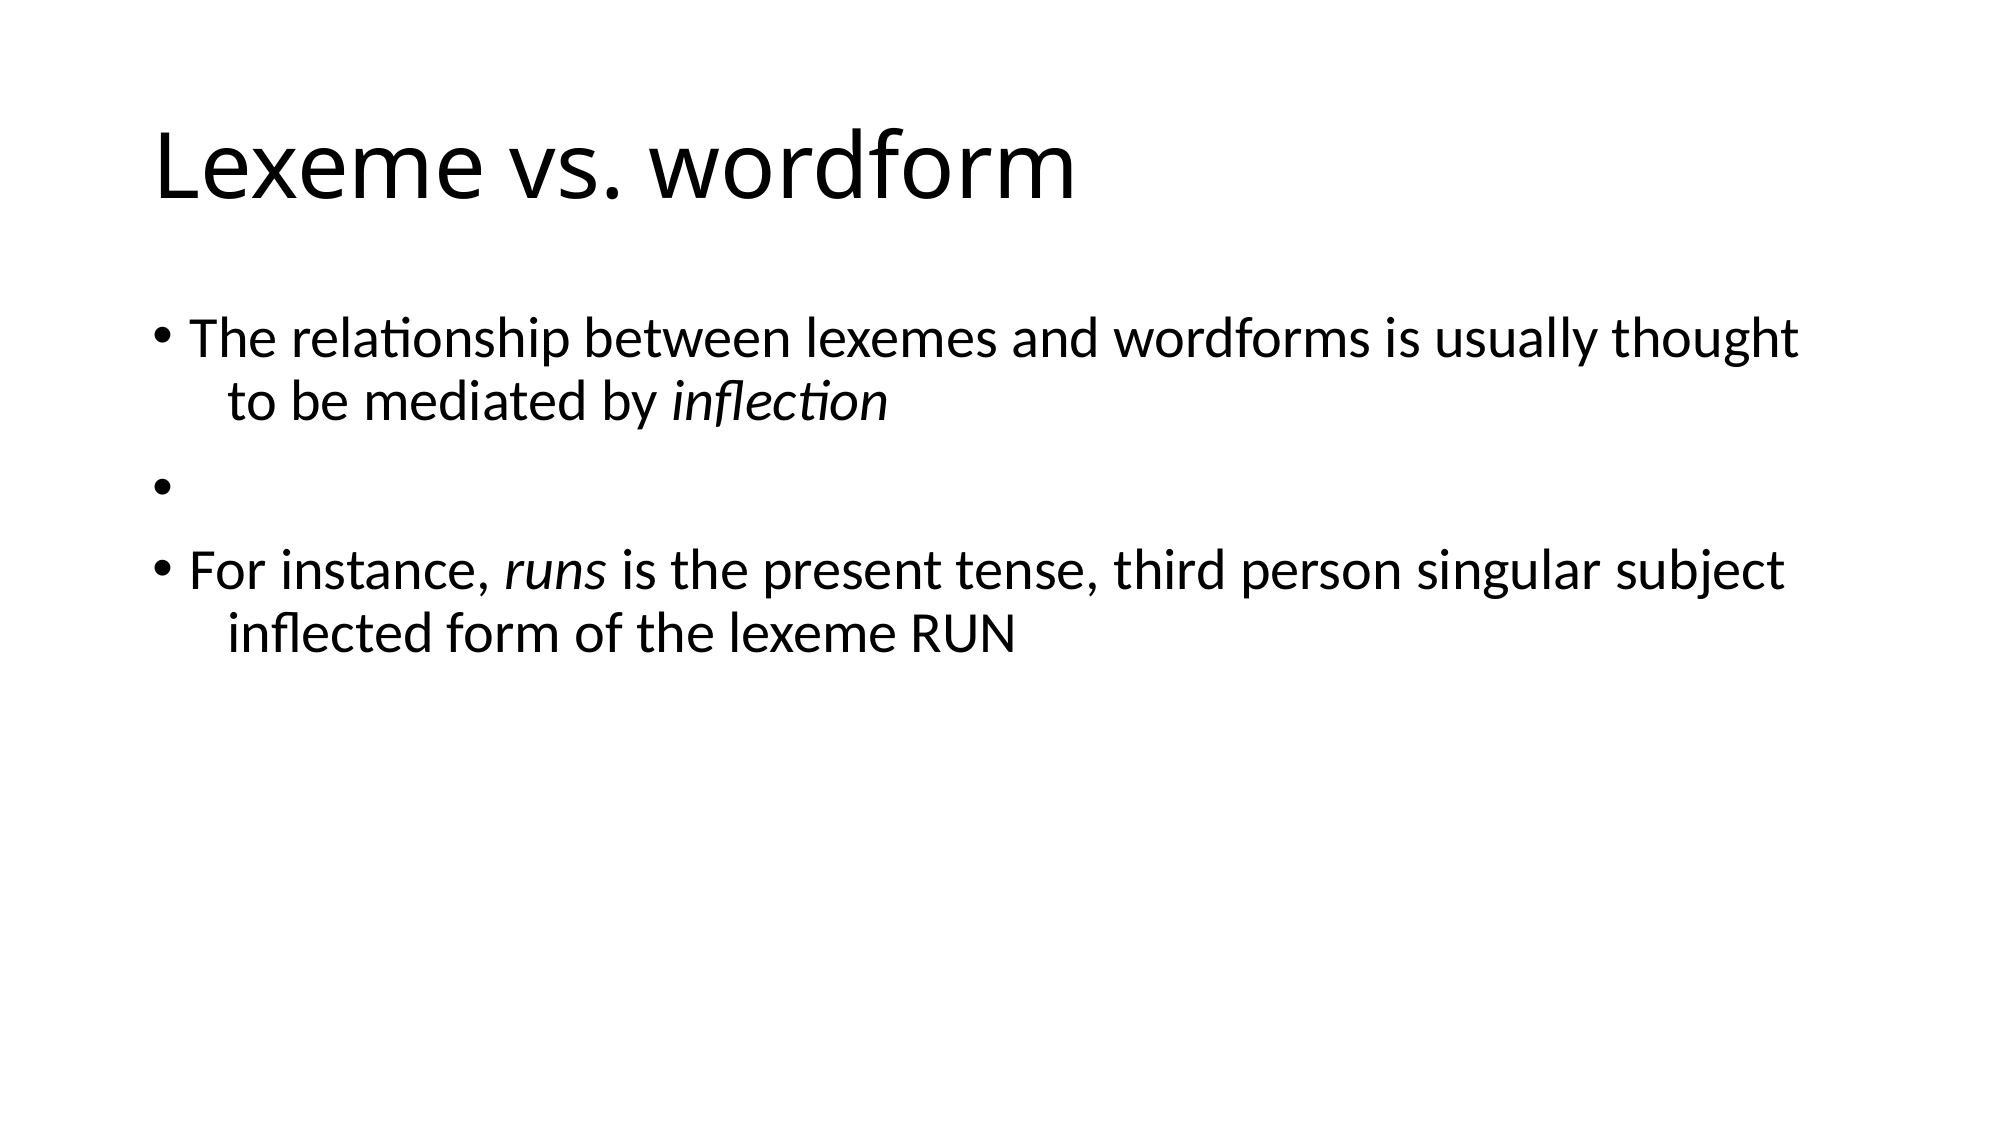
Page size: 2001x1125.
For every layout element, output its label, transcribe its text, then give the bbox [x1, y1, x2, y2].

list The relationship between lexemes and wordforms is usually thought to be mediated by inflection For instance, runs is the present tense, third person singular subject inflected form of the lexeme RUN [137, 299, 1863, 1014]
title Lexeme vs. wordform [137, 59, 1863, 278]
